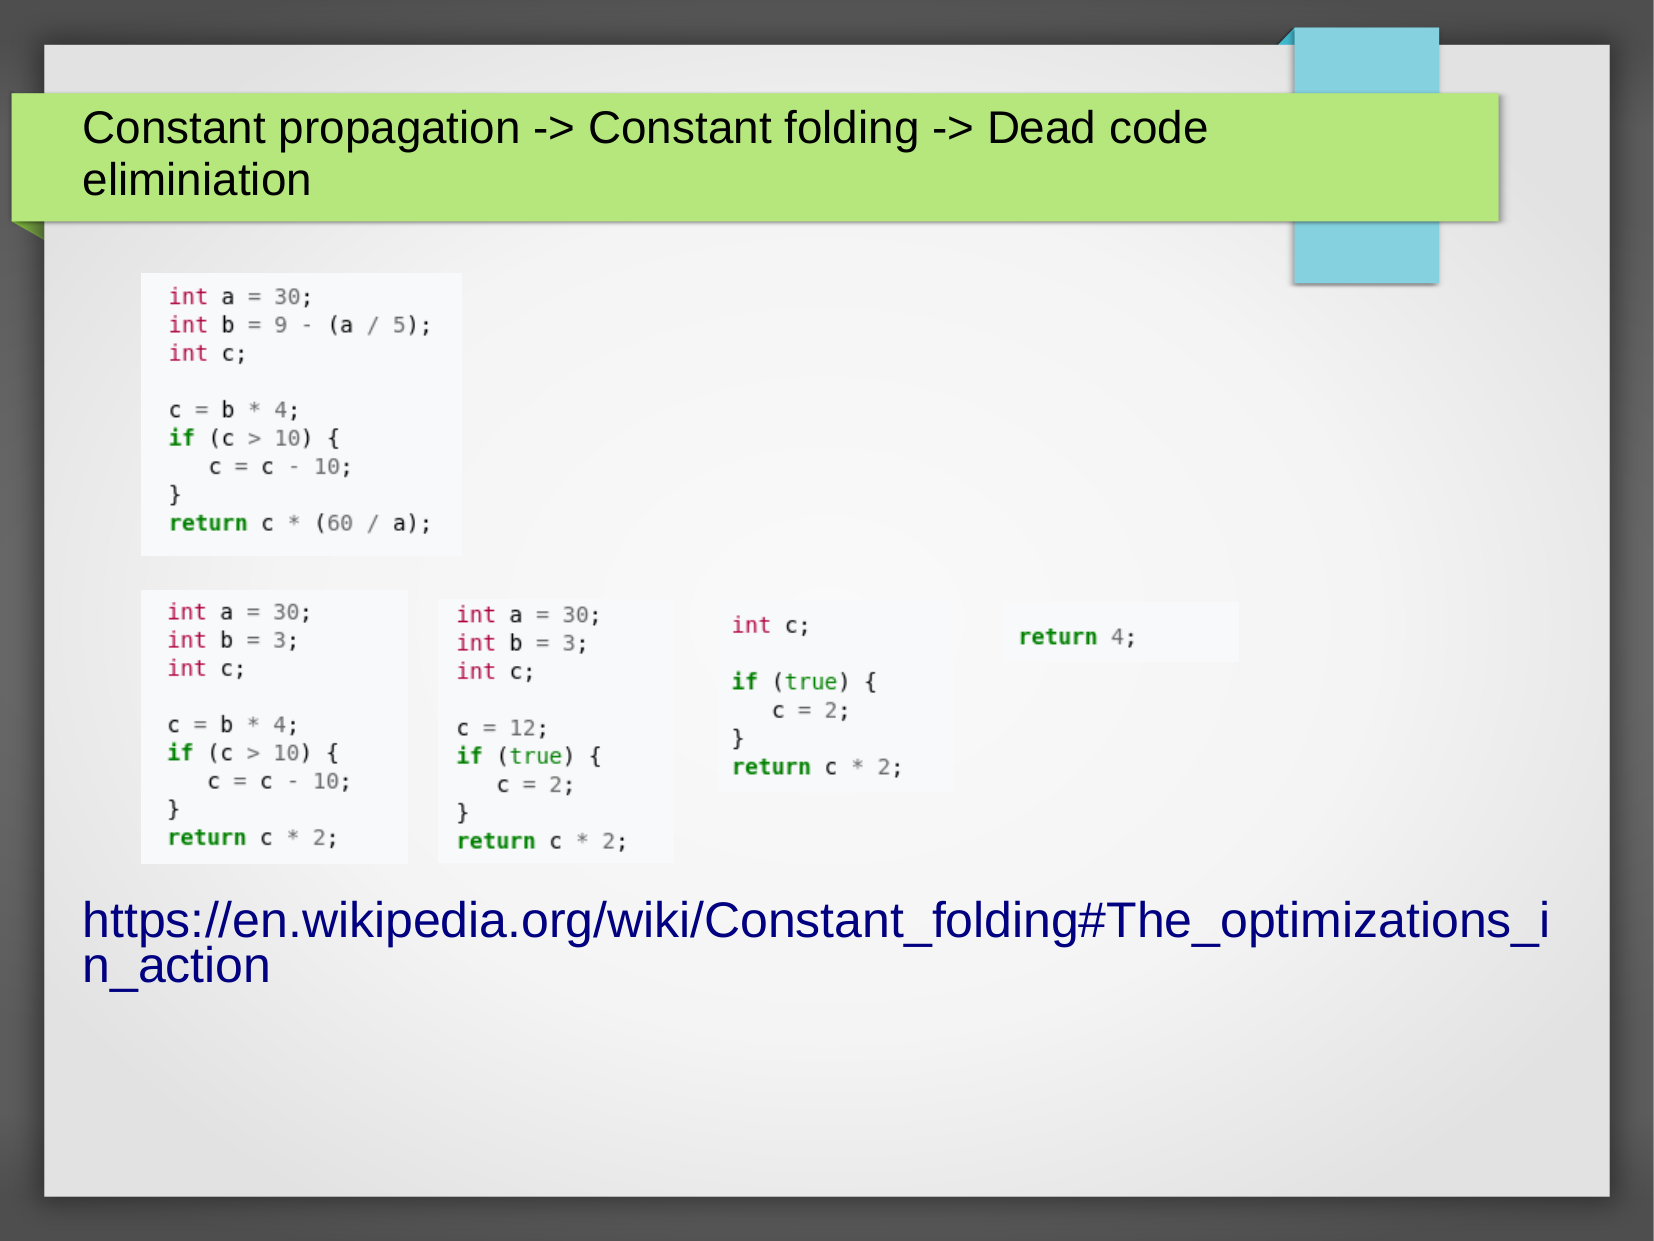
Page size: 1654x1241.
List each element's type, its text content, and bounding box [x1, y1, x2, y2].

list https://en.wikipedia.org/wiki/Constant_folding#The_optimizations_in_action [82, 295, 1571, 1015]
picture [0, 0, 1654, 1241]
title Constant propagation -> Constant folding -> Dead code eliminiation [82, 94, 1264, 213]
